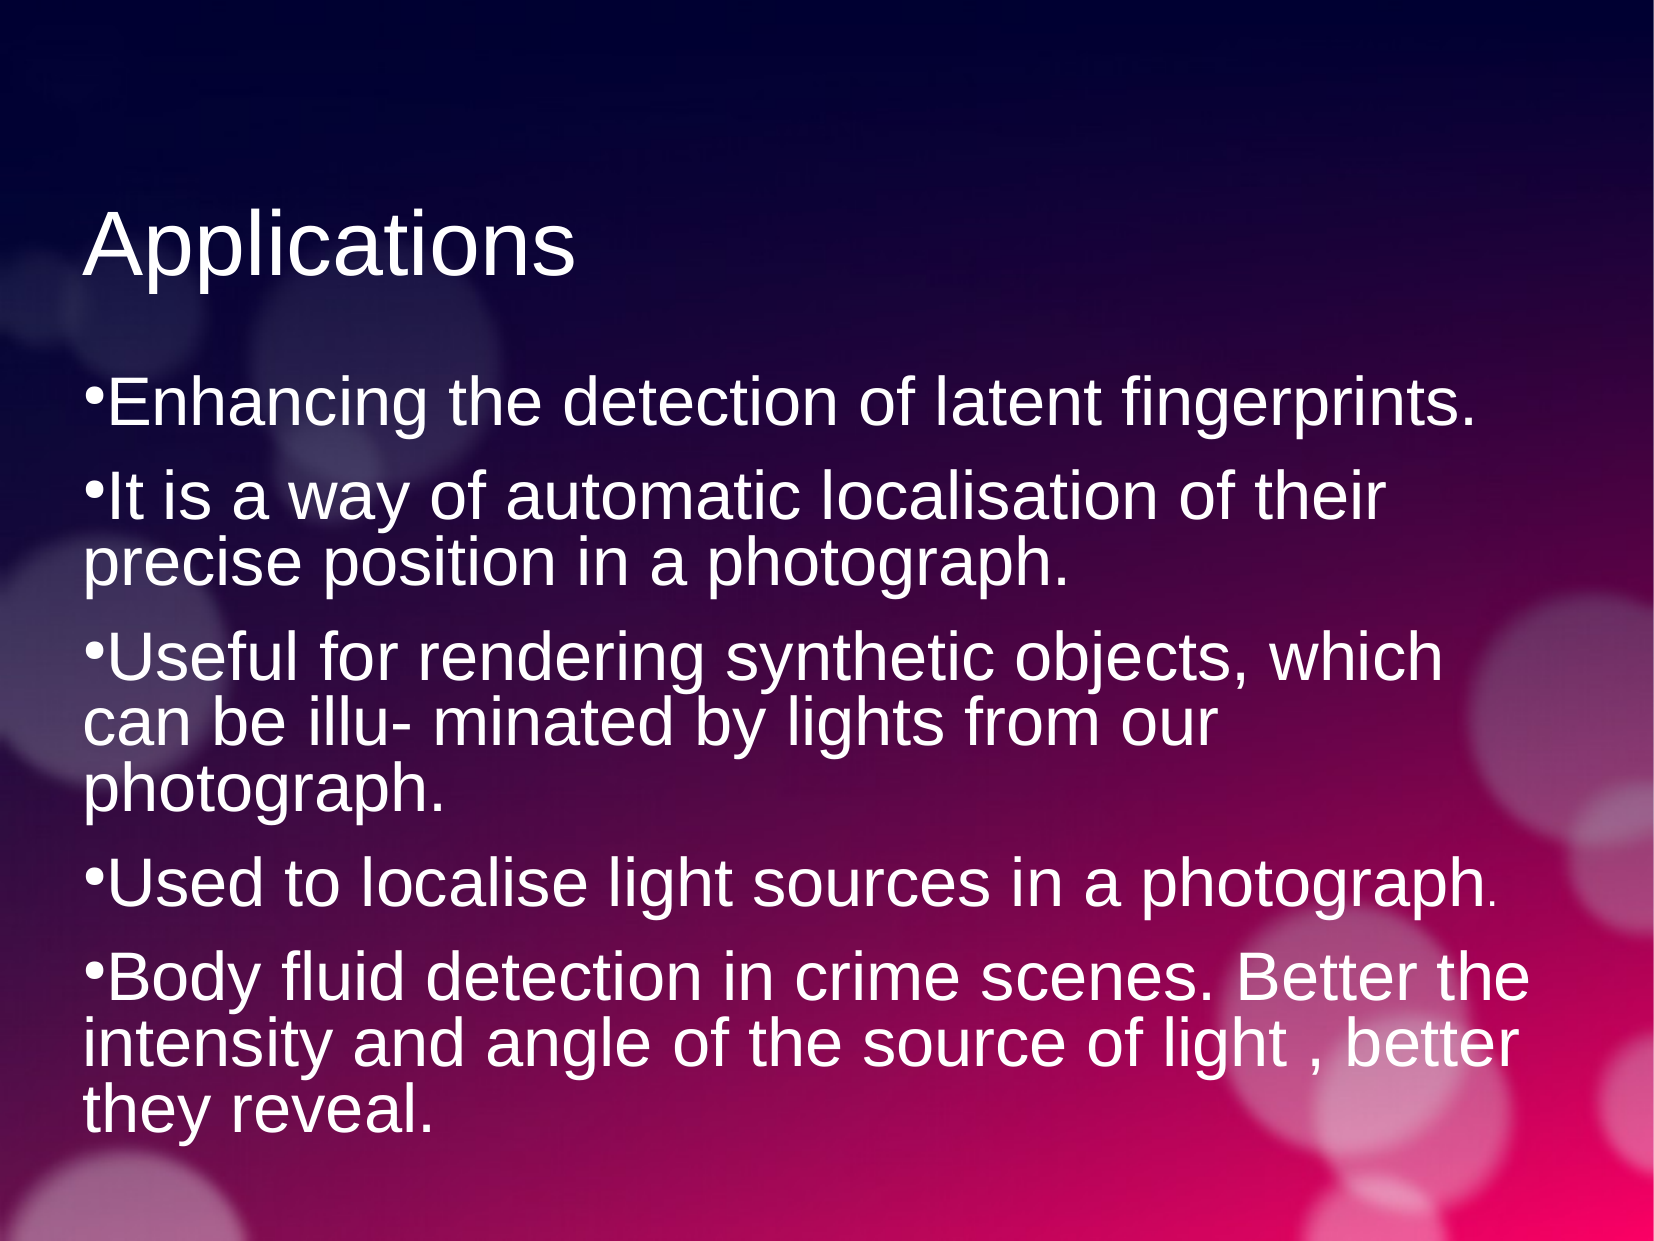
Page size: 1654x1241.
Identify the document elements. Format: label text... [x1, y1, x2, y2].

title Applications [82, 135, 1571, 343]
list Enhancing the detection of latent fingerprints. It is a way of automatic localisation of their precise position in a photograph. Useful for rendering synthetic objects, which can be illu- minated by lights from our photograph. Used to localise light sources in a photograph. Body fluid detection in crime scenes. Better the intensity and angle of the source of light , better they reveal. [82, 372, 1571, 1146]
